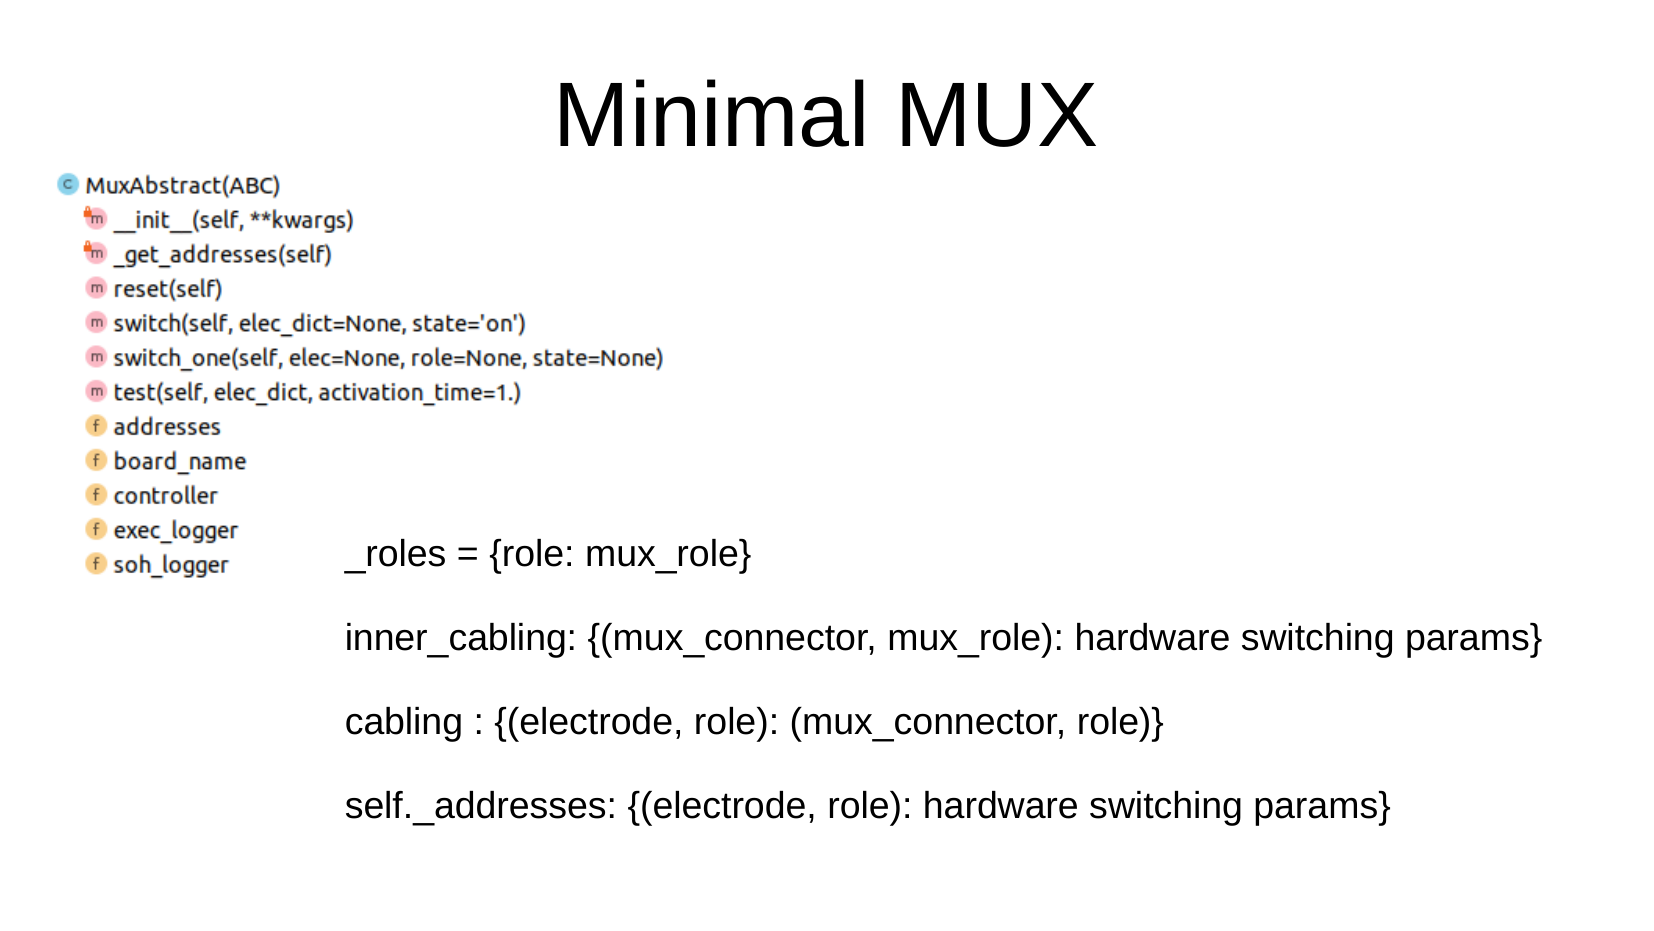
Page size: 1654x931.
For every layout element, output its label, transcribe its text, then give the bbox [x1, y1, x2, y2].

title Minimal MUX [82, 37, 1571, 193]
text_box _roles = {role: mux_role} inner_cabling: {(mux_connector, mux_role): hardware switching params} cabling : {(electrode, role): (mux_connector, role)} self._addresses: {(electrode, role): hardware switching params} [330, 525, 1558, 834]
picture [45, 164, 802, 584]
